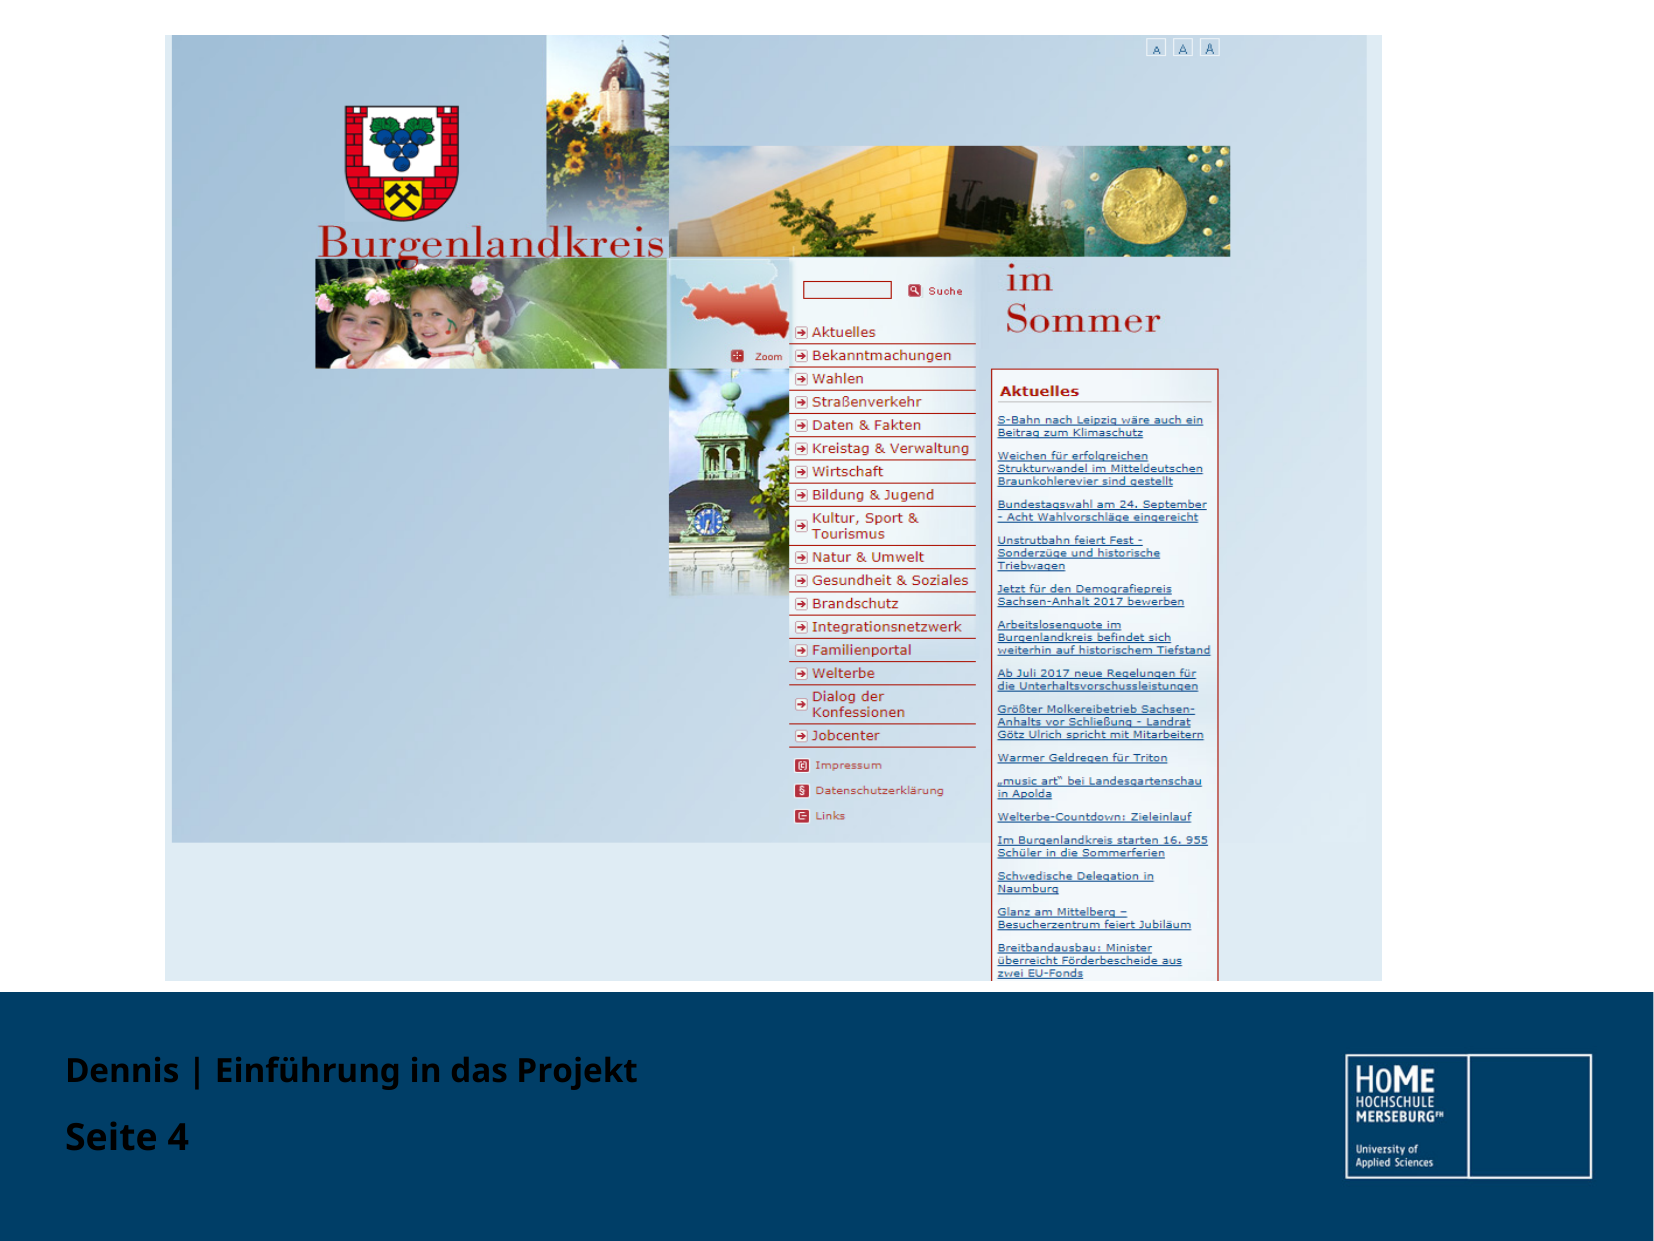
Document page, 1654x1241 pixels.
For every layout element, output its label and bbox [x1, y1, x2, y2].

picture [0, 992, 1654, 1241]
picture [165, 35, 1382, 981]
